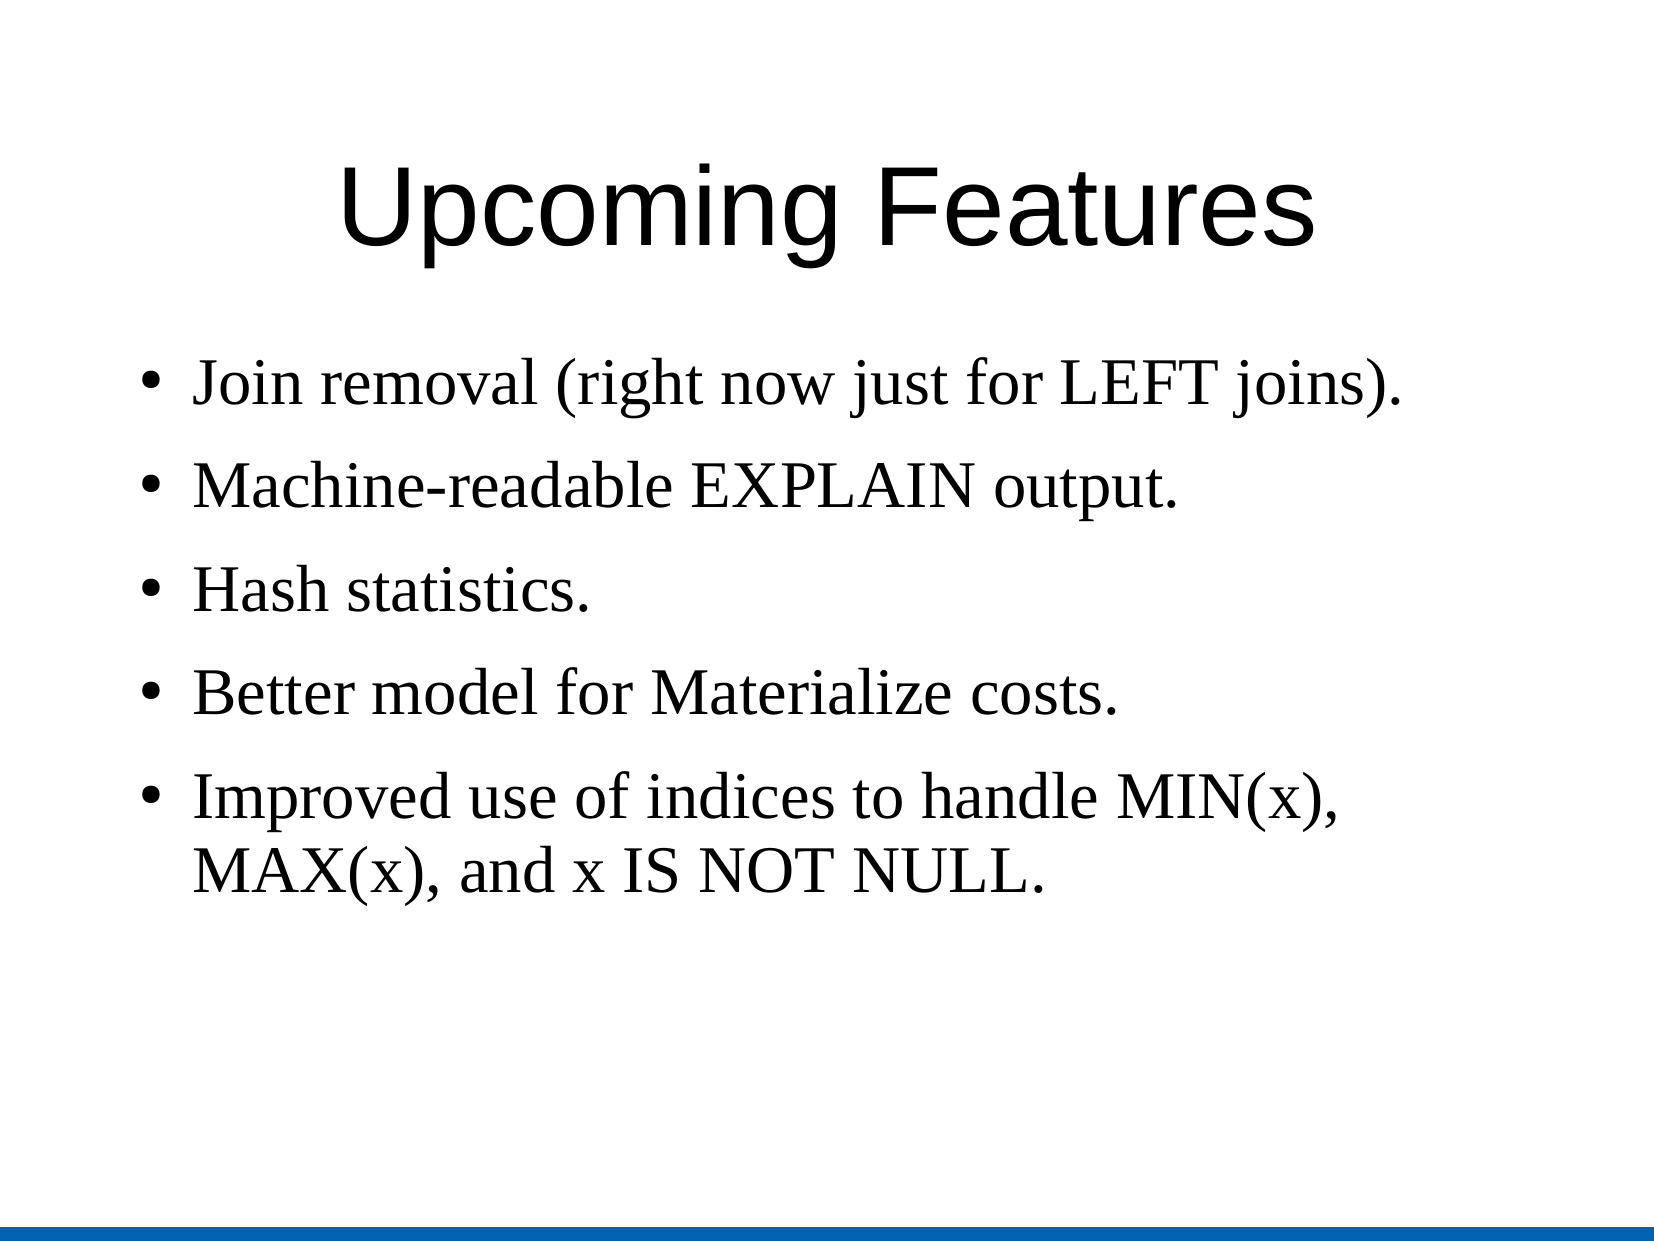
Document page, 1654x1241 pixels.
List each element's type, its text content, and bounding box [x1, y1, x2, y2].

list Join removal (right now just for LEFT joins). Machine-readable EXPLAIN output. Hash statistics. Better model for Materialize costs. Improved use of indices to handle MIN(x), MAX(x), and x IS NOT NULL. [121, 344, 1533, 1127]
title Upcoming Features [121, 102, 1533, 311]
